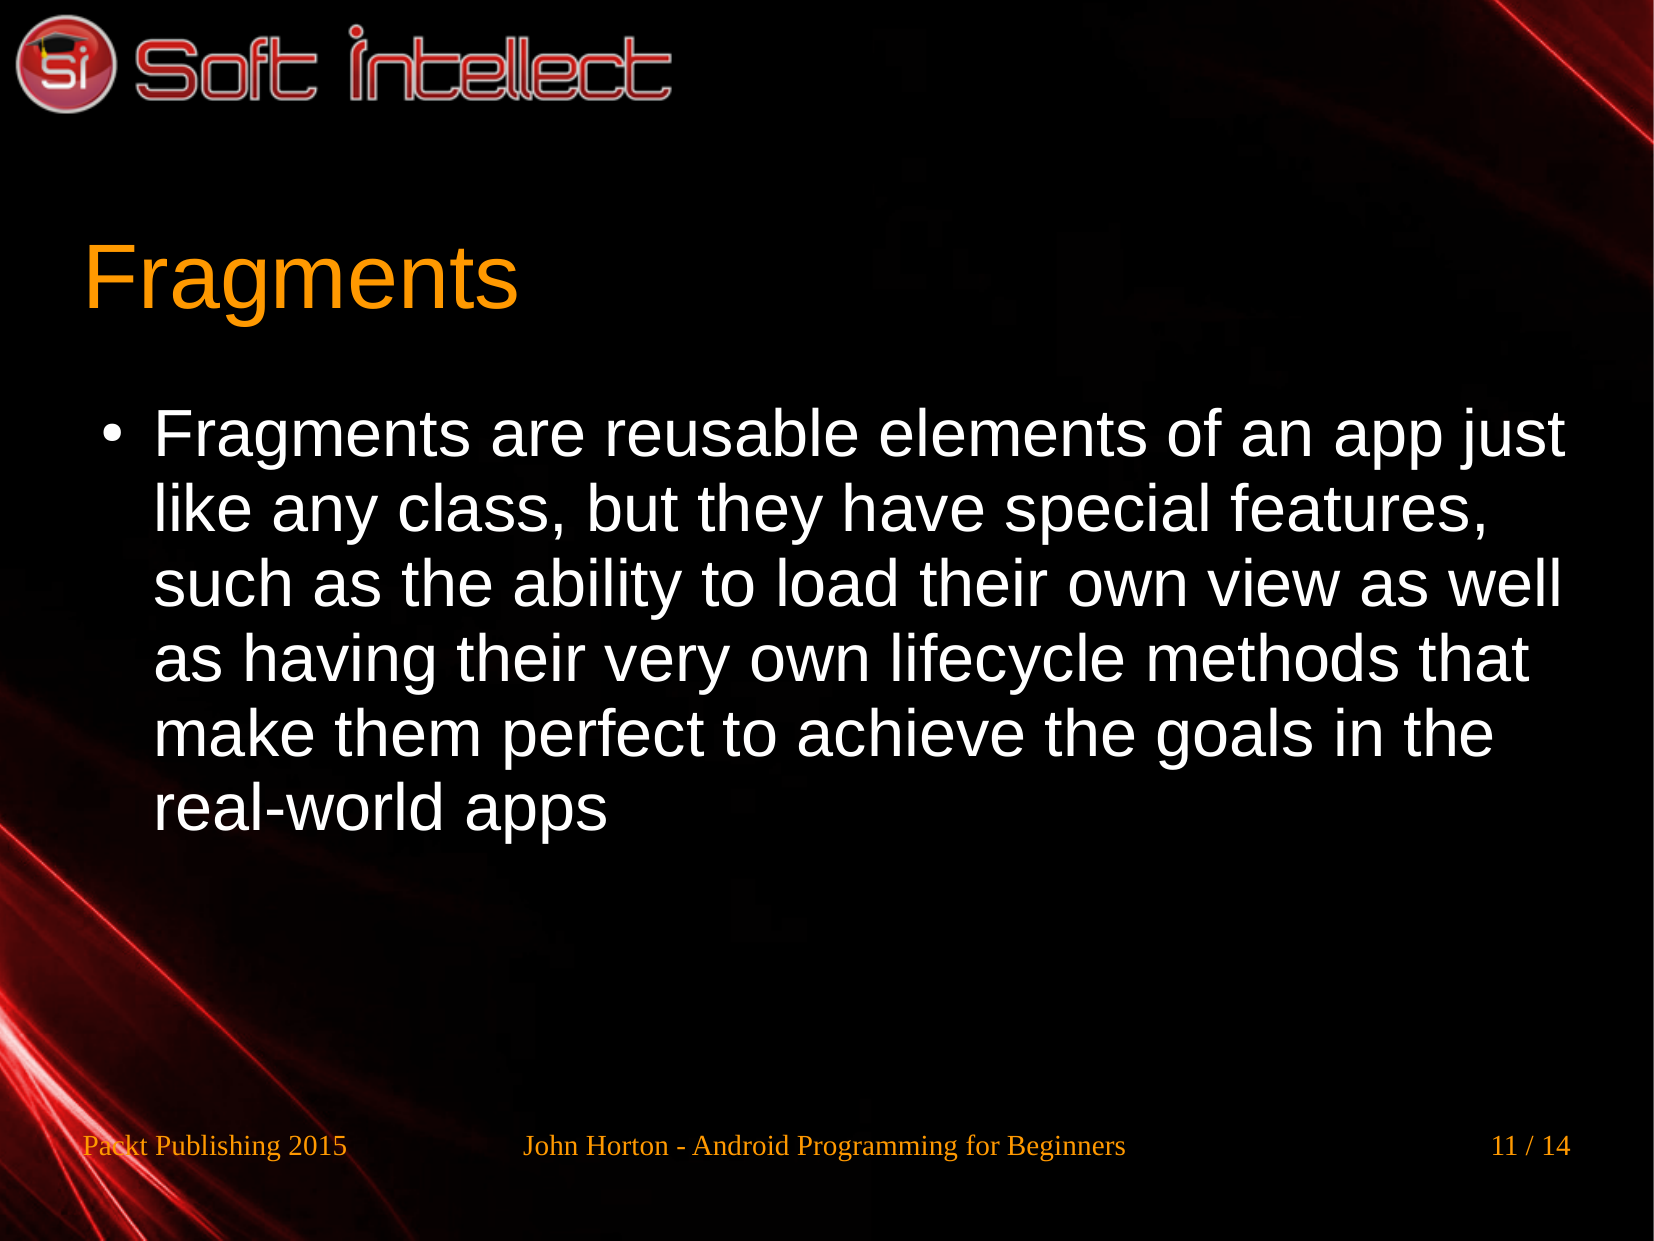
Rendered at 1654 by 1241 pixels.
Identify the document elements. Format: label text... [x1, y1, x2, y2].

title Fragments [82, 173, 1571, 381]
list Fragments are reusable elements of an app just like any class, but they have special features, such as the ability to load their own view as well as having their very own lifecycle methods that make them perfect to achieve the goals in the real-world apps [82, 396, 1571, 1116]
picture [0, 0, 1654, 1241]
